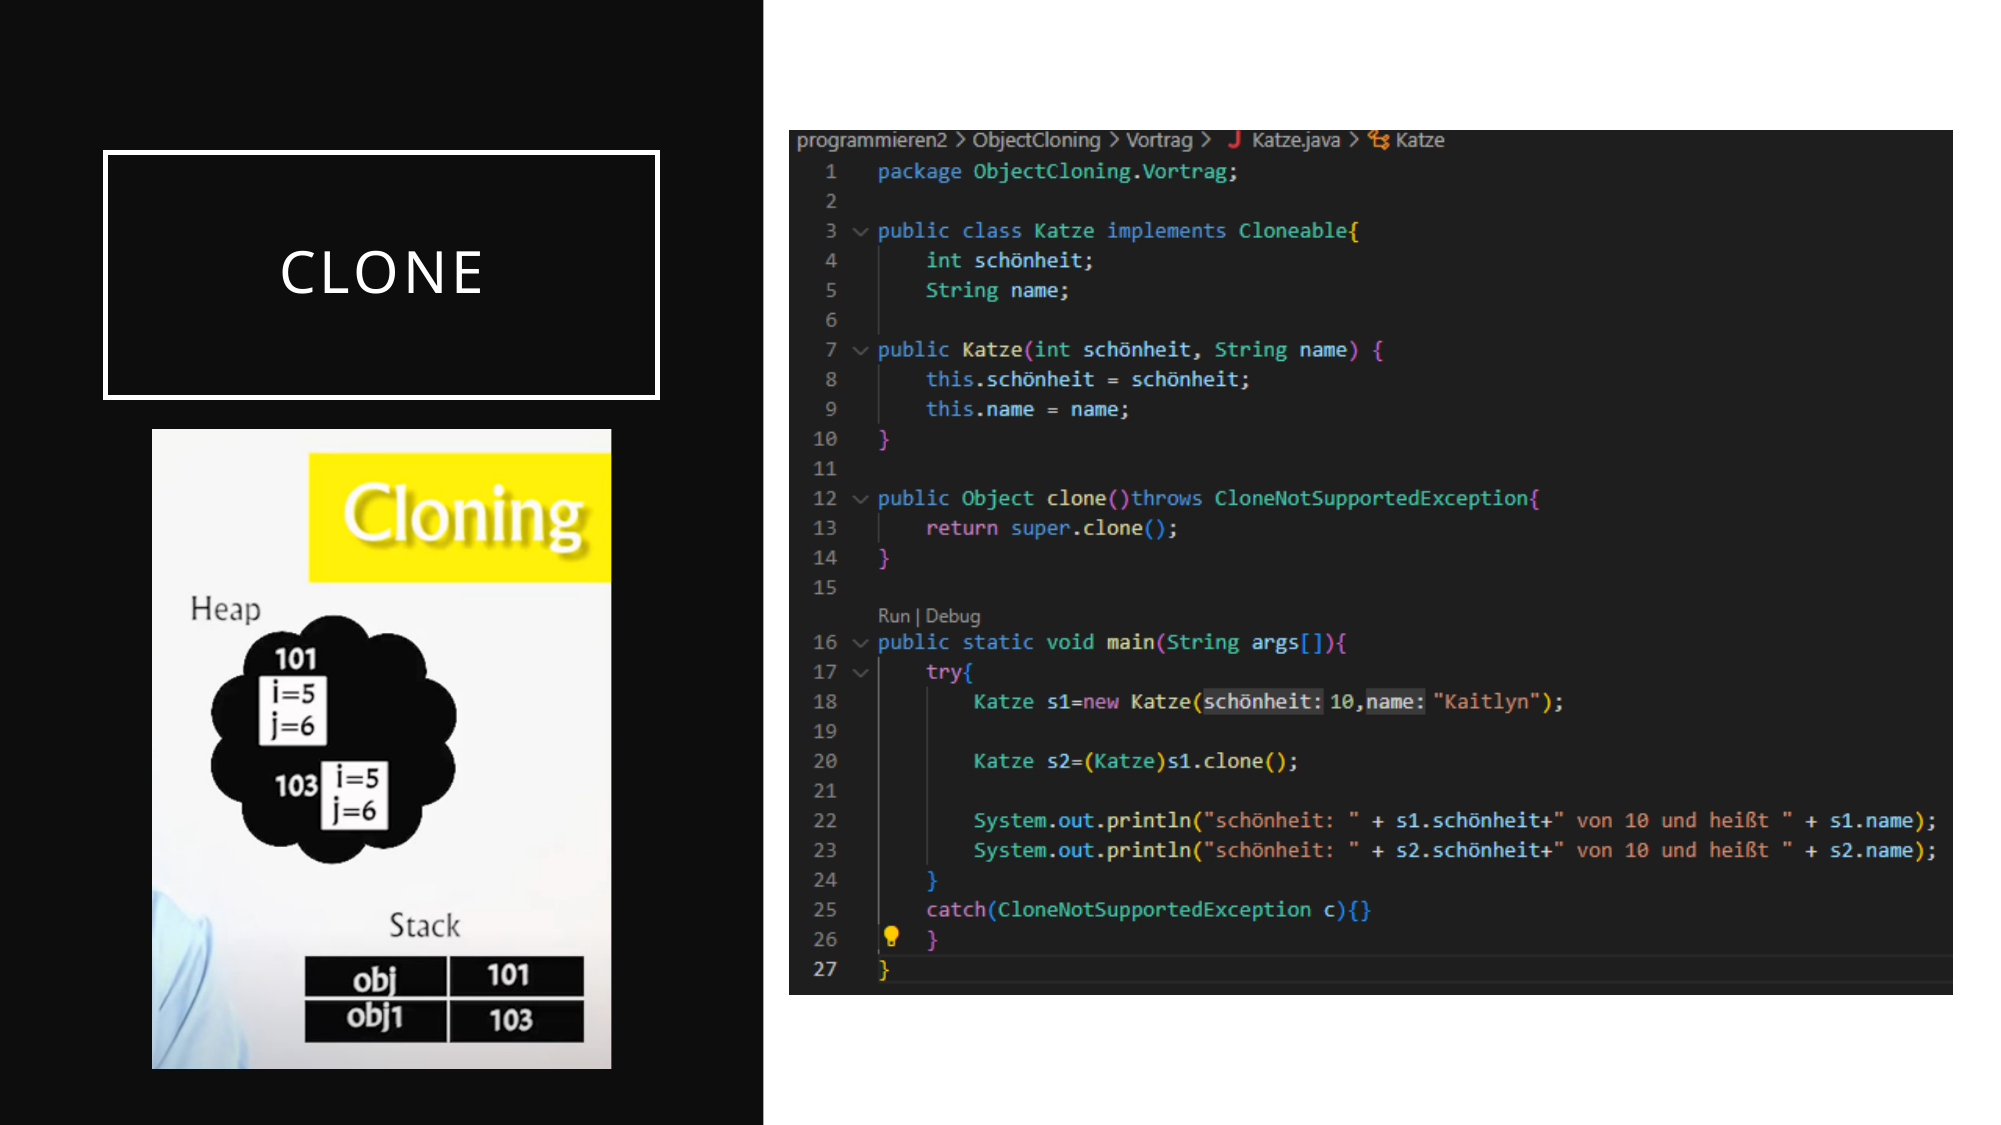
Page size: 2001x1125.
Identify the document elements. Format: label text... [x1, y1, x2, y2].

picture [789, 130, 1953, 995]
title clone [105, 152, 658, 398]
text_box [0, 0, 2000, 1125]
picture [152, 429, 612, 1069]
